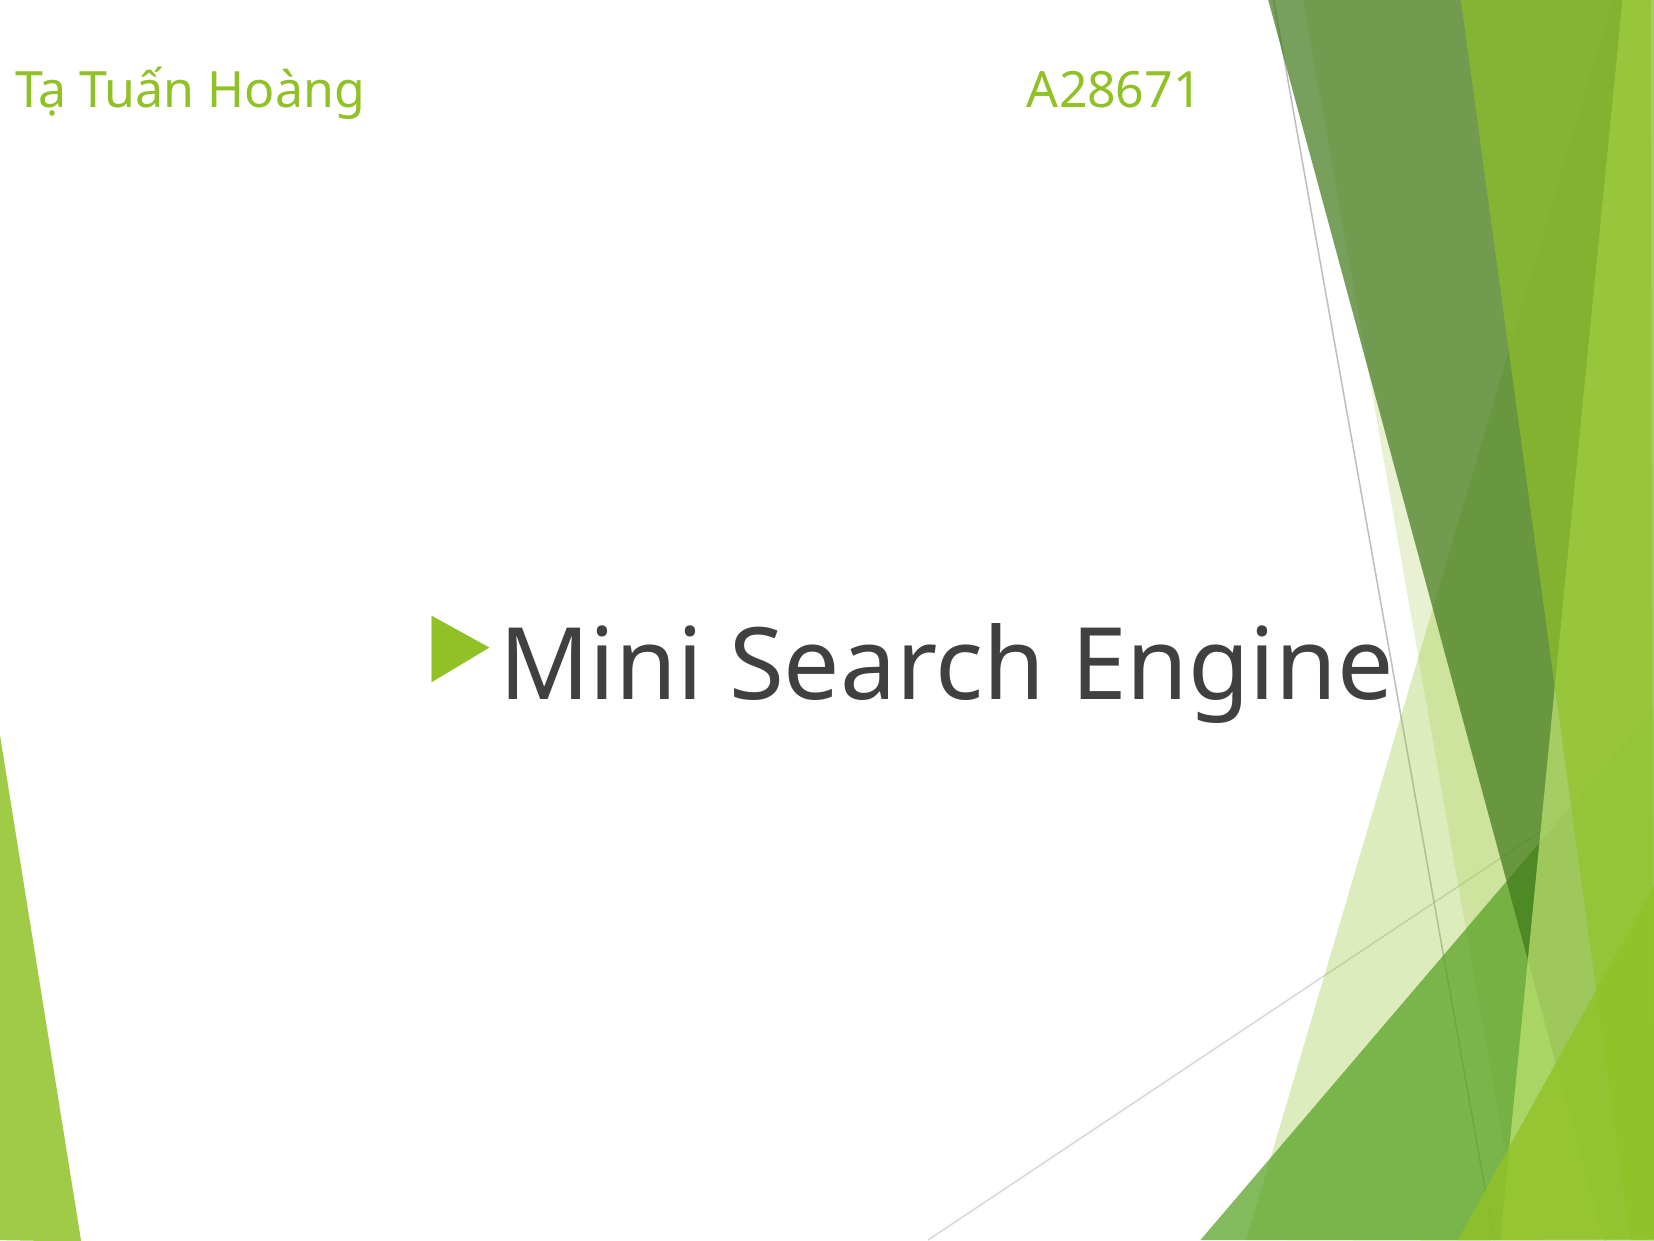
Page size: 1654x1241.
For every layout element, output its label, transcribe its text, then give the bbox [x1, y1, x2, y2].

subtitle Mini Search Engine [165, 300, 1654, 1020]
title Tạ Tuấn Hoàng A28671 [0, 49, 1489, 257]
